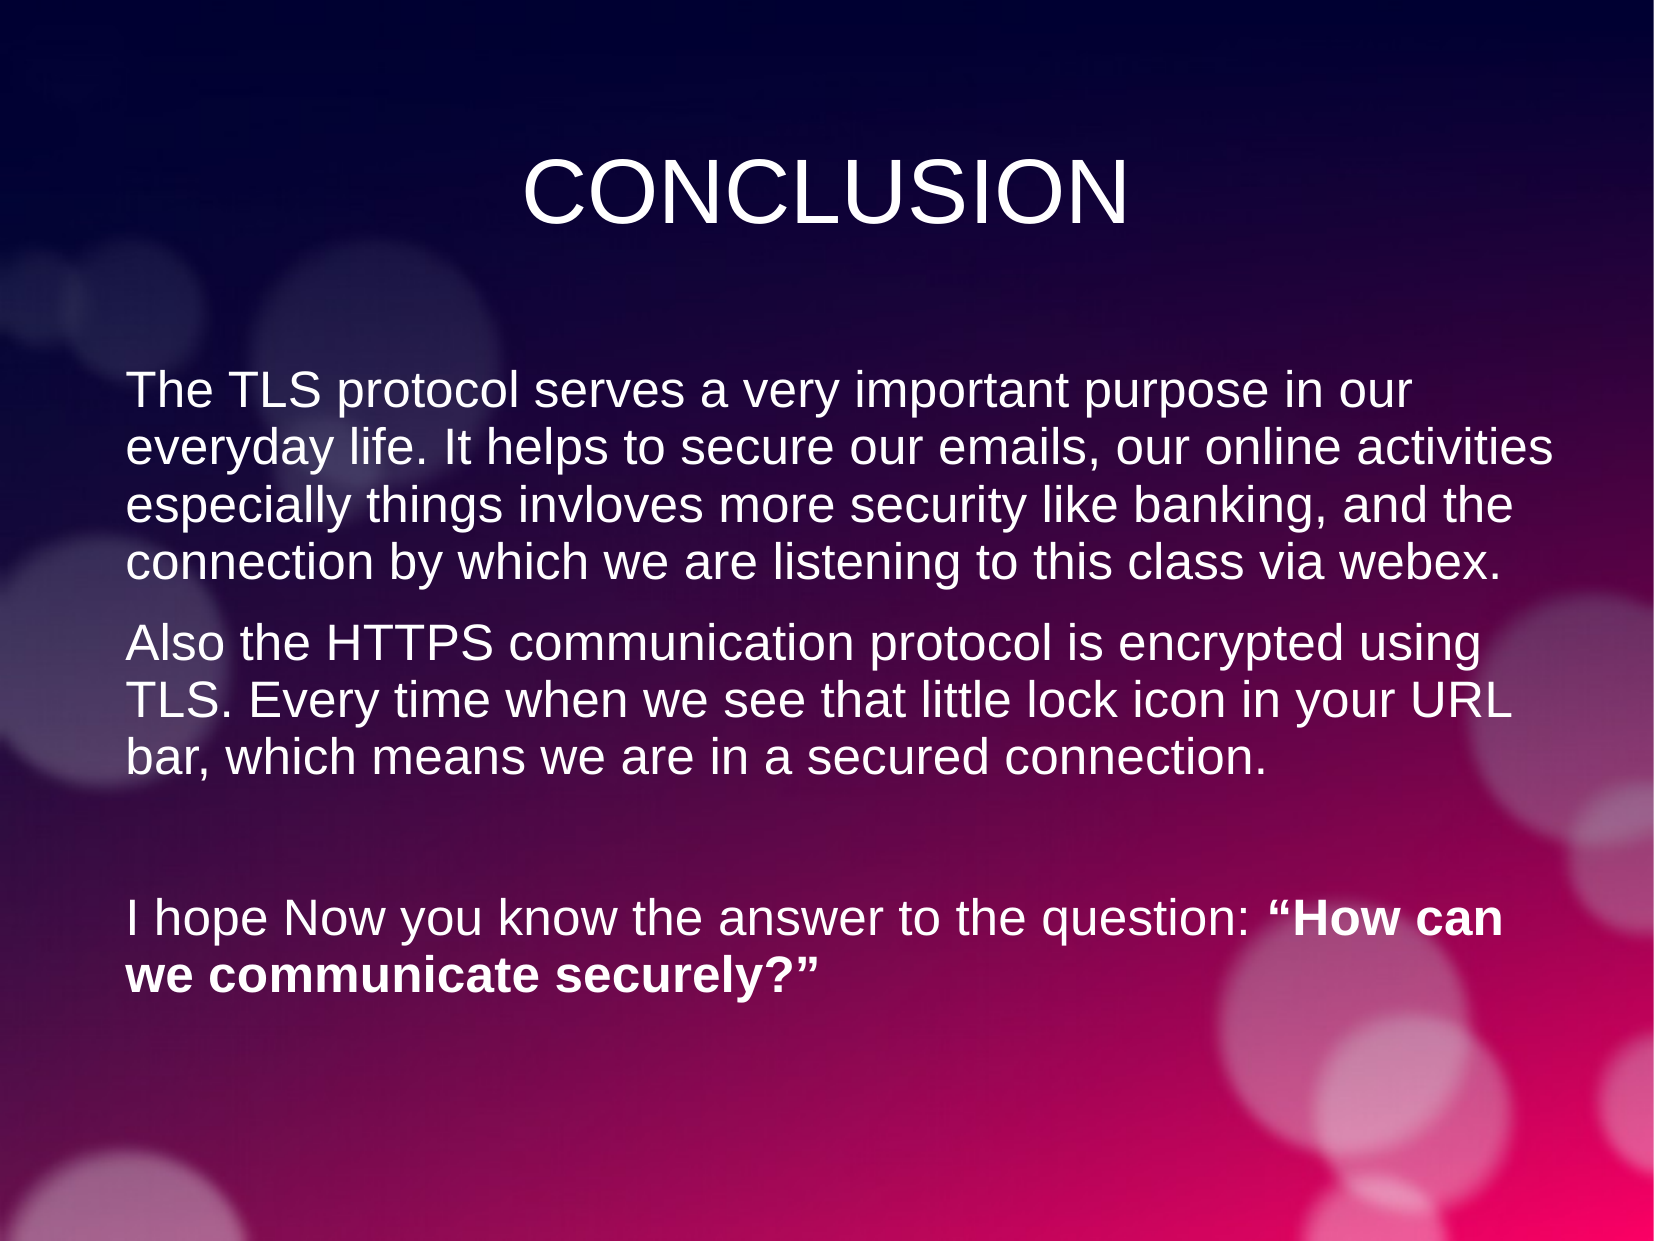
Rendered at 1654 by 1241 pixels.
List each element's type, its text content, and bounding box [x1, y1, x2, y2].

picture [0, 0, 1654, 1241]
list The TLS protocol serves a very important purpose in our everyday life. It helps to secure our emails, our online activities especially things invloves more security like banking, and the connection by which we are listening to this class via webex. Also the HTTPS communication protocol is encrypted using TLS. Every time when we see that little lock icon in your URL bar, which means we are in a secured connection. I hope Now you know the answer to the question: “How can we communicate securely?” [70, 360, 1559, 1016]
title CONCLUSION [59, 88, 1595, 296]
